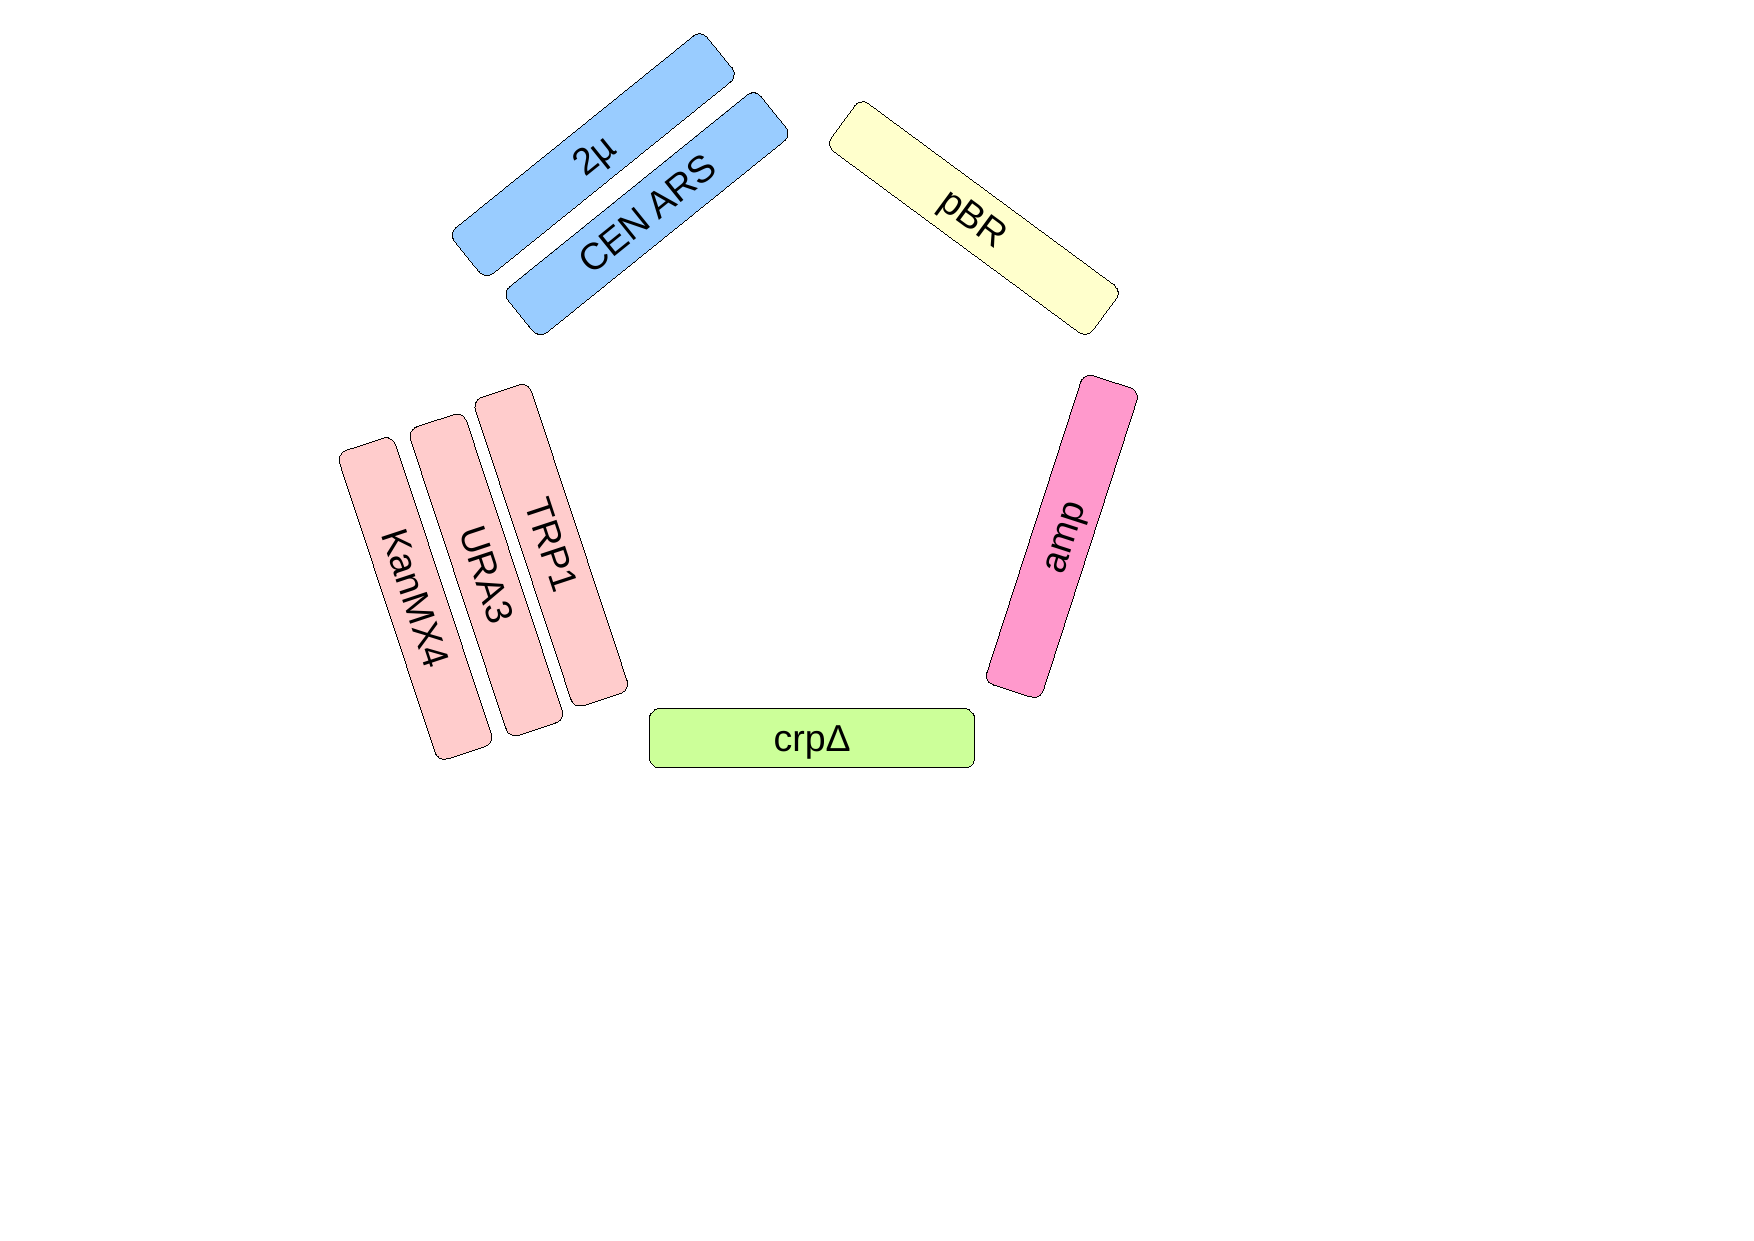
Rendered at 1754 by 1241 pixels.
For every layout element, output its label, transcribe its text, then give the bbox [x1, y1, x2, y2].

text_box KanMX4 [339, 437, 492, 760]
text_box CEN ARS [506, 92, 788, 335]
text_box amp [986, 375, 1138, 698]
text_box 2µ [452, 33, 735, 276]
text_box TRP1 [474, 384, 628, 706]
text_box pBR [829, 101, 1119, 335]
text_box crpΔ [649, 708, 975, 768]
text_box URA3 [410, 414, 563, 736]
